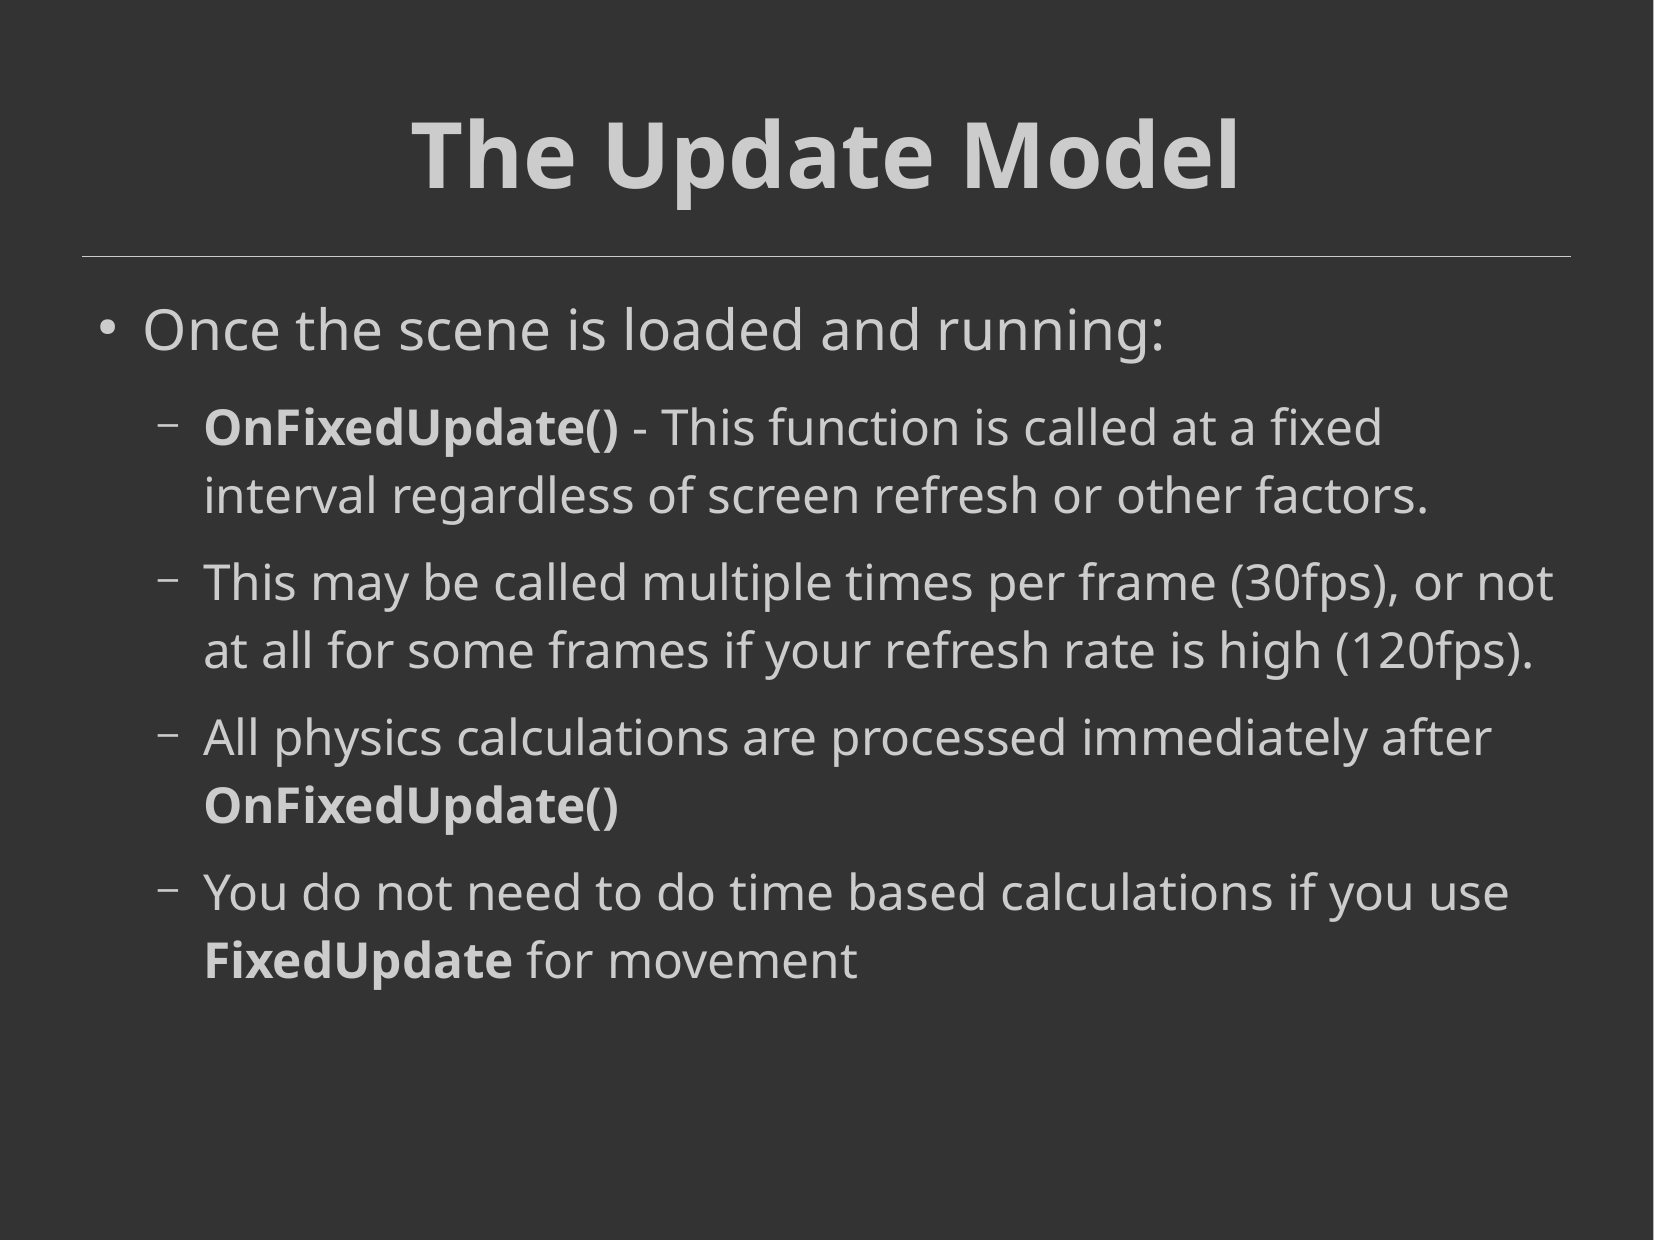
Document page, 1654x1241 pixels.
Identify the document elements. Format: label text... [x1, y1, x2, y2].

title The Update Model [82, 49, 1571, 257]
list Once the scene is loaded and running: OnFixedUpdate() - This function is called at a fixed interval regardless of screen refresh or other factors. This may be called multiple times per frame (30fps), or not at all for some frames if your refresh rate is high (120fps). All physics calculations are processed immediately after OnFixedUpdate() You do not need to do time based calculations if you use FixedUpdate for movement [82, 290, 1571, 1010]
